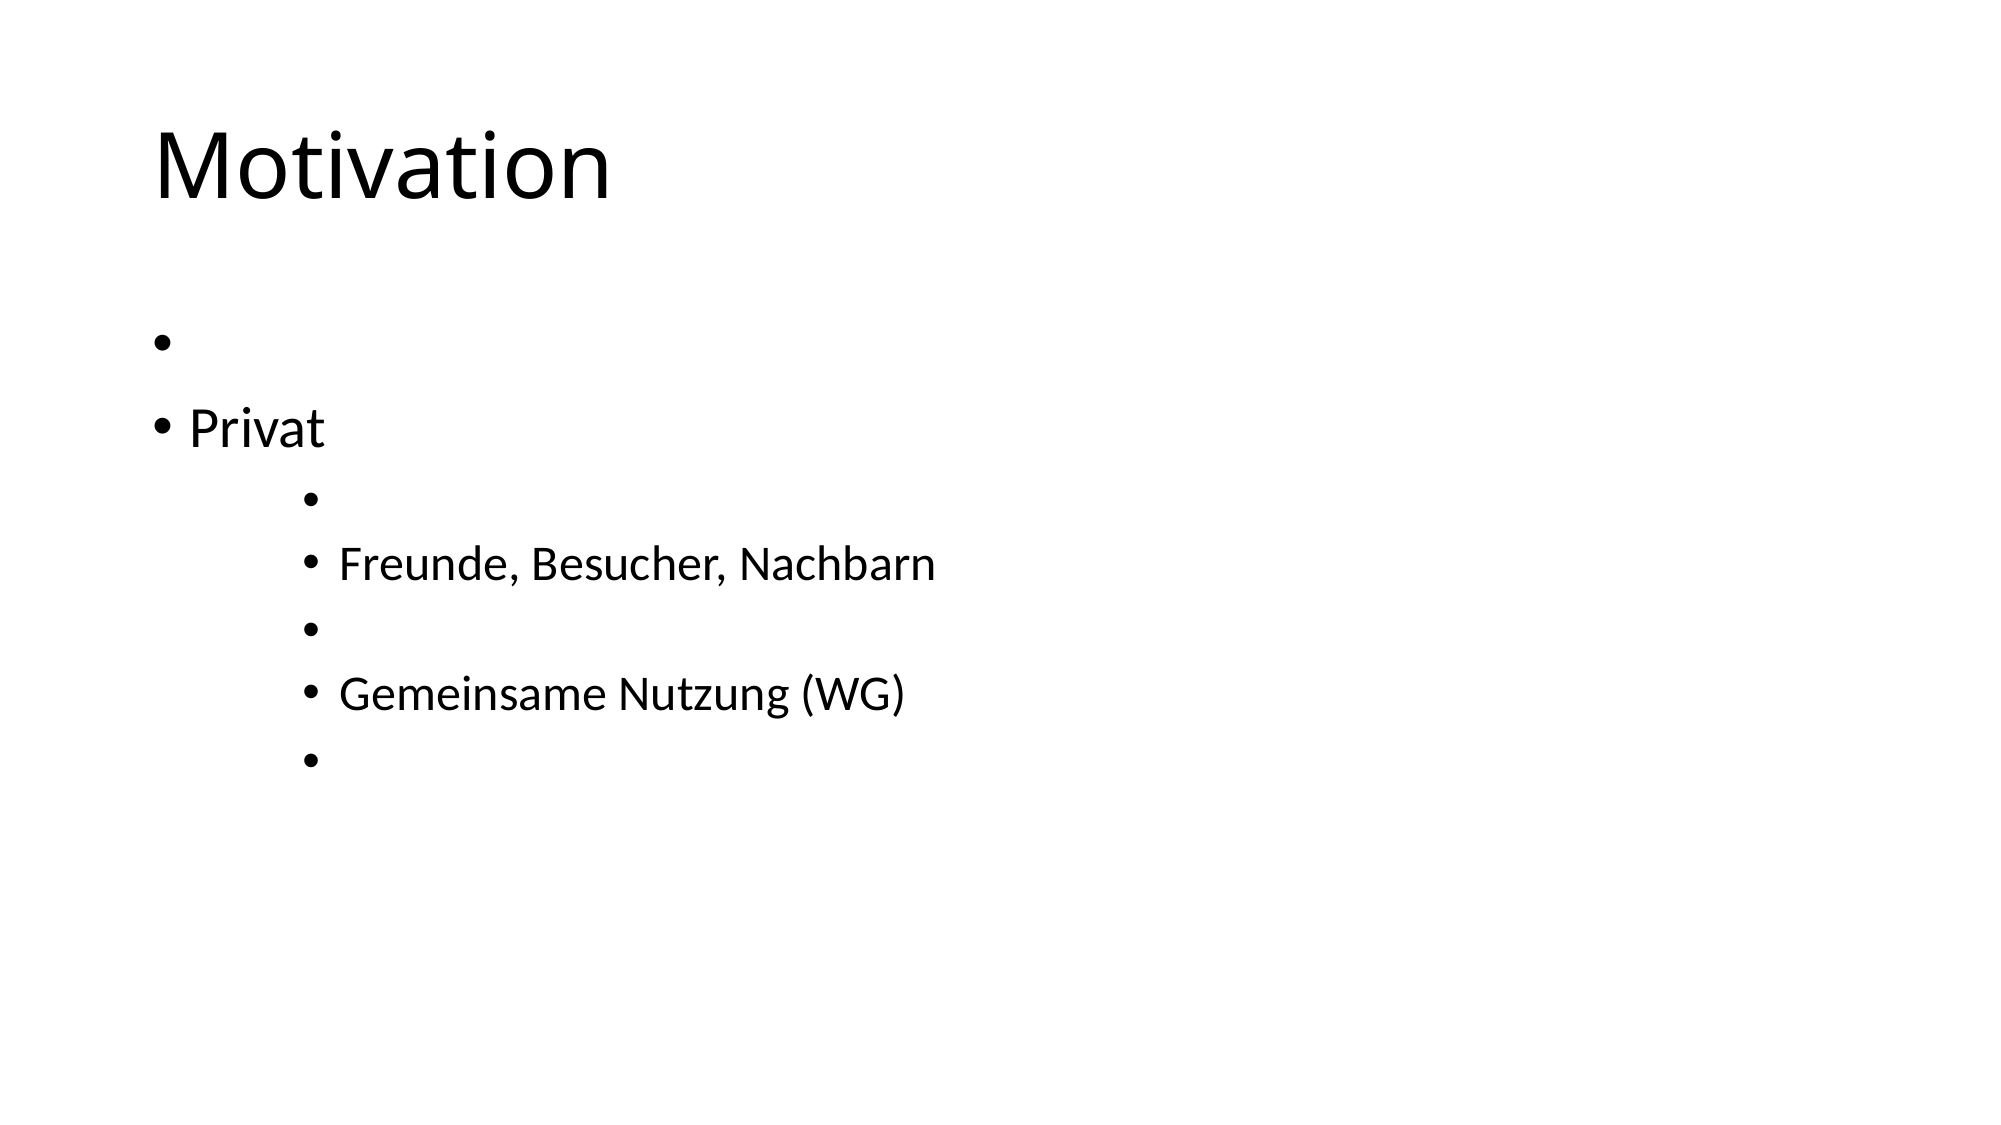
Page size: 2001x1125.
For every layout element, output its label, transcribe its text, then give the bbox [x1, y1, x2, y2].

title Motivation [137, 59, 1863, 278]
list Privat Freunde, Besucher, Nachbarn Gemeinsame Nutzung (WG) [137, 299, 1863, 1014]
